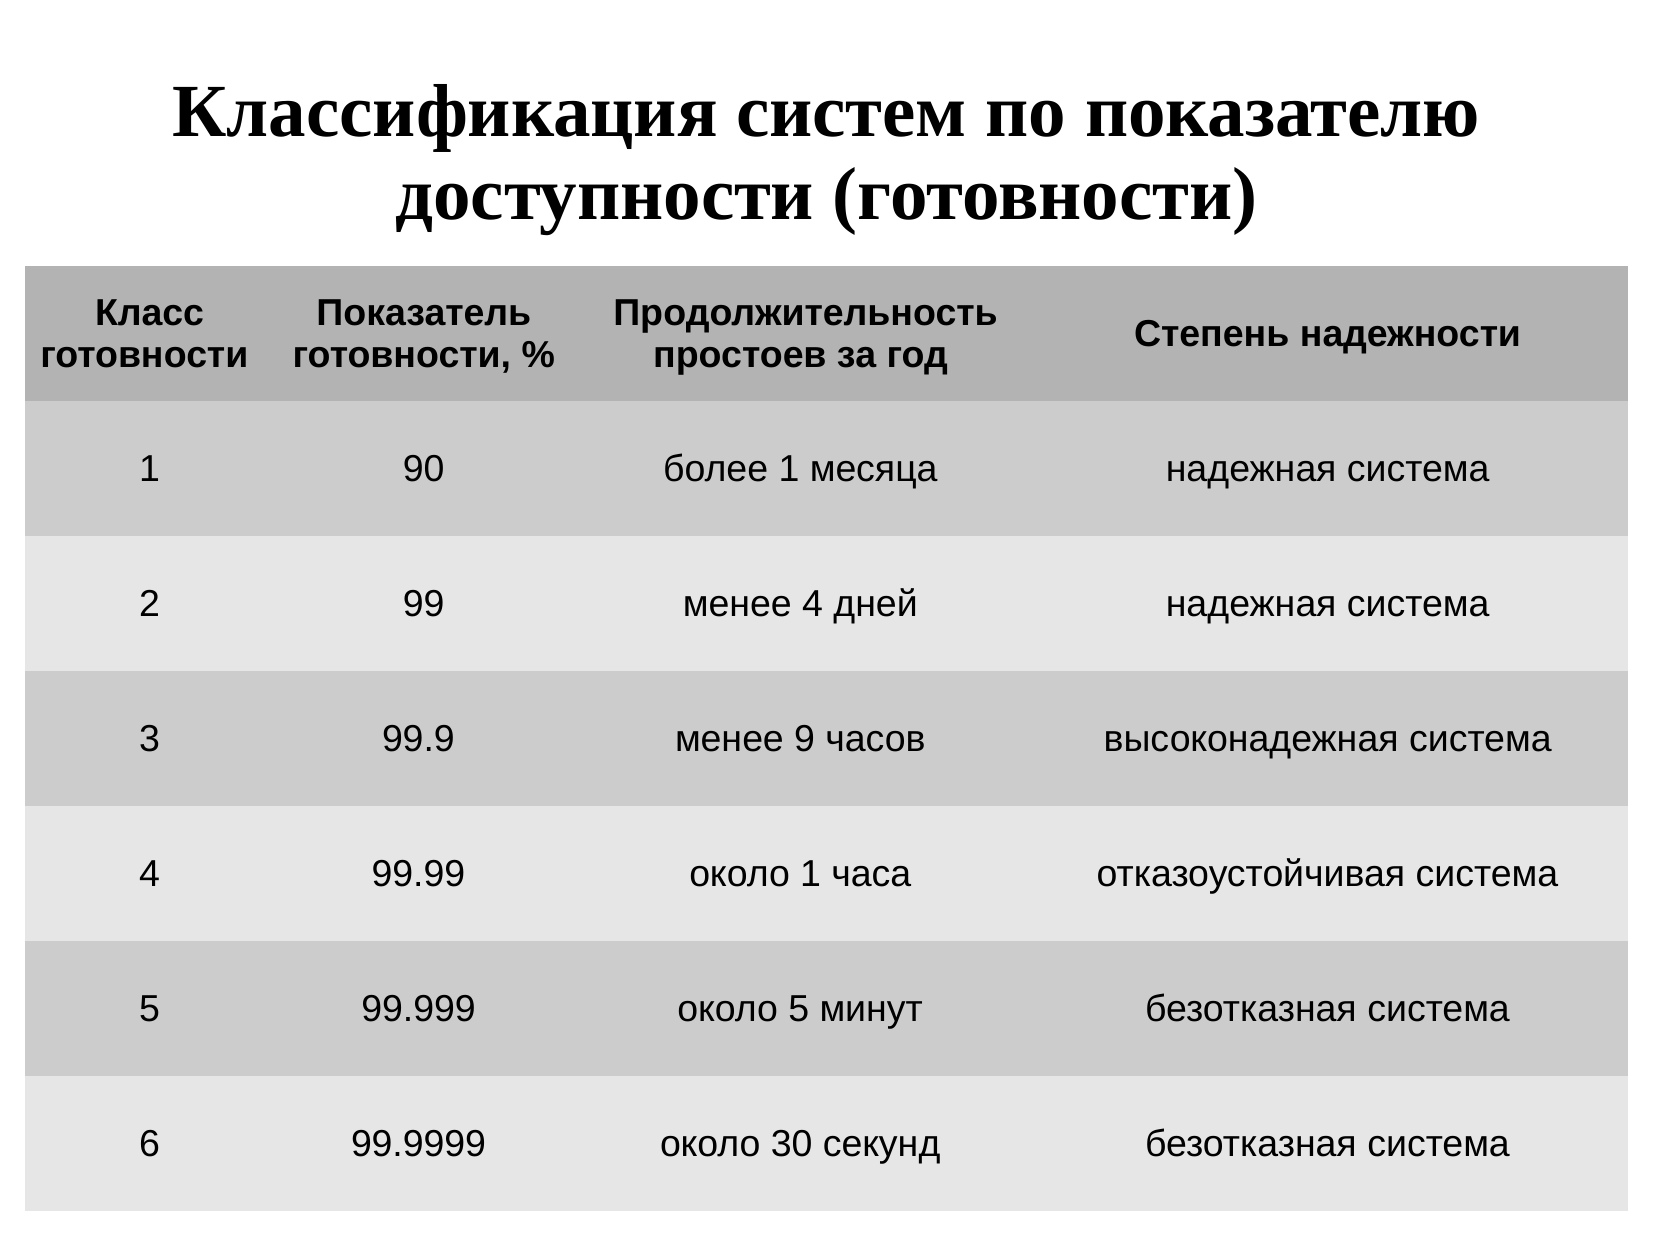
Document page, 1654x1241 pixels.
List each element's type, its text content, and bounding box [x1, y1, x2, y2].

table_cell высоконадежная система [1037, 671, 1628, 806]
table_header Класс готовности [25, 266, 274, 401]
table_cell около 1 часа [574, 806, 1037, 941]
table_cell около 30 секунд [574, 1076, 1037, 1211]
table_cell 99.99 [274, 806, 574, 941]
title Классификация систем по показателю доступности (готовности) [82, 49, 1571, 257]
table_cell 5 [25, 941, 274, 1076]
table_cell 6 [25, 1076, 274, 1211]
table_cell 4 [25, 806, 274, 941]
table_cell 1 [25, 401, 274, 536]
table_cell безотказная система [1037, 941, 1628, 1076]
table_cell отказоустойчивая система [1037, 806, 1628, 941]
table_cell 99 [274, 536, 574, 671]
table_cell 99.9999 [274, 1076, 574, 1211]
table_cell 99.999 [274, 941, 574, 1076]
table_cell надежная система [1037, 401, 1628, 536]
table_cell около 5 минут [574, 941, 1037, 1076]
table_header Степень надежности [1037, 266, 1628, 401]
table_cell 99.9 [274, 671, 574, 806]
table_cell 2 [25, 536, 274, 671]
table_cell надежная система [1037, 536, 1628, 671]
table_cell 3 [25, 671, 274, 806]
table_cell менее 9 часов [574, 671, 1037, 806]
table_header Продолжительность простоев за год [574, 266, 1037, 401]
table_cell 90 [274, 401, 574, 536]
table_cell безотказная система [1037, 1076, 1628, 1211]
table_header Показатель готовности, % [274, 266, 574, 401]
table_cell более 1 месяца [574, 401, 1037, 536]
table_cell менее 4 дней [574, 536, 1037, 671]
